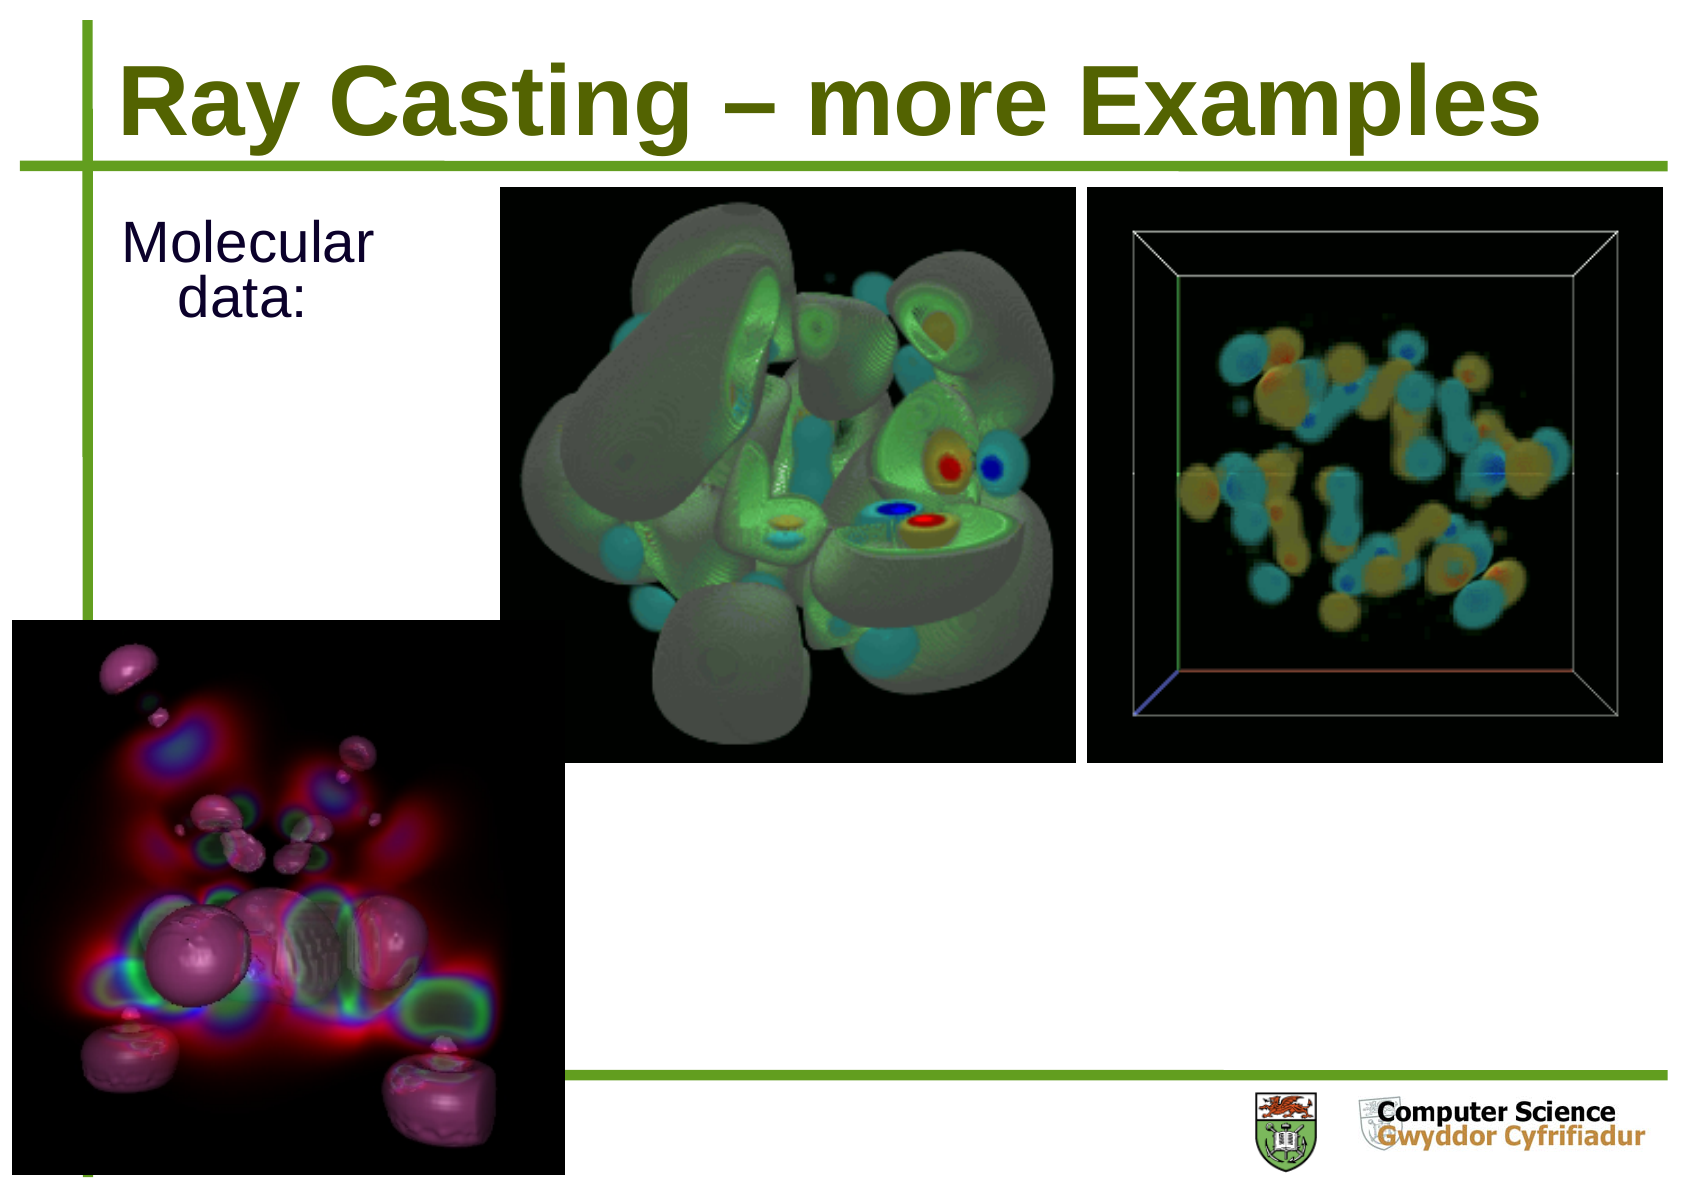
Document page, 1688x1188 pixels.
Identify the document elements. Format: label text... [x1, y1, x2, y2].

picture [1087, 187, 1663, 763]
title Ray Casting – more Examples [101, 29, 1666, 166]
list Molecular data: [106, 209, 478, 535]
picture [12, 187, 1076, 1176]
picture [1240, 1092, 1654, 1173]
